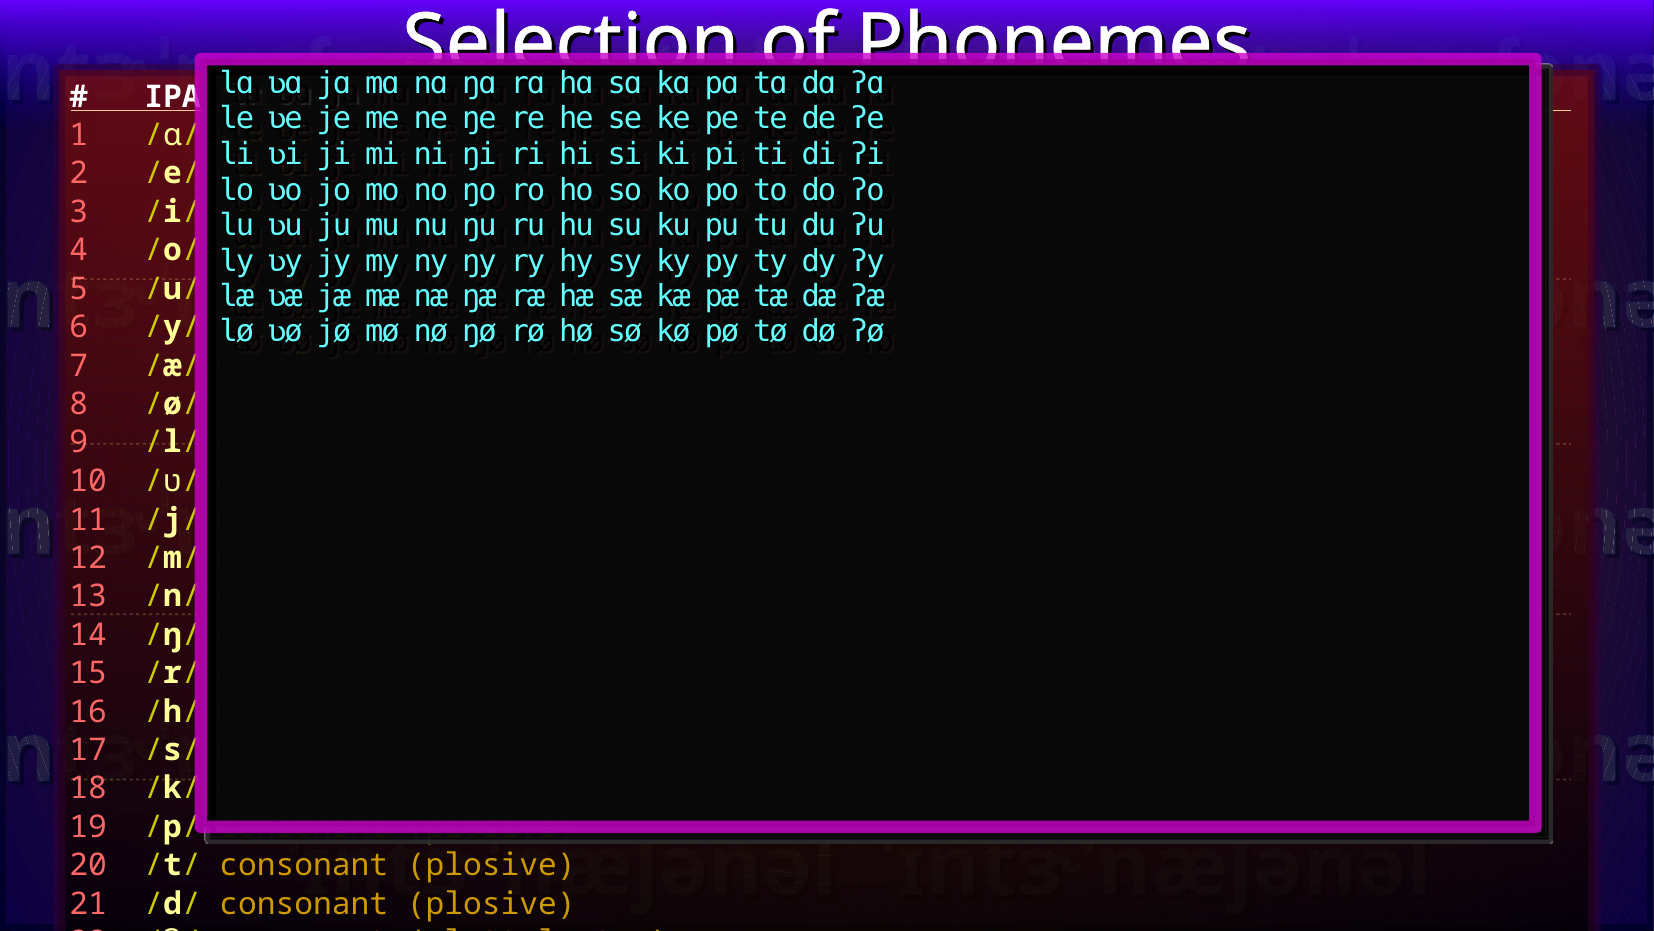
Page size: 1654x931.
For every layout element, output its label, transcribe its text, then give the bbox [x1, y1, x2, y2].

title Selection of Phonemes [0, 0, 1654, 130]
text_box lɑ ʋɑ jɑ mɑ nɑ ŋɑ rɑ hɑ sɑ kɑ pɑ tɑ dɑ ʔɑ le ʋe je me ne ŋe re he se ke pe te de ʔe li ʋi ji mi ni ŋi ri hi si ki pi ti di ʔi lo ʋo jo mo no ŋo ro ho so ko po to do ʔo lu ʋu ju mu nu ŋu ru hu su ku pu tu du ʔu ly ʋy jy my ny ŋy ry hy sy ky py ty dy ʔy læ ʋæ jæ mæ næ ŋæ ræ hæ sæ kæ pæ tæ dæ ʔæ lø ʋø jø mø nø ŋø rø hø sø kø pø tø dø ʔø [200, 59, 1536, 827]
text_box # IPA Category 1 /ɑ/ vowel 2 /e/ vowel 3 /i/ vowel 4 /o/ vowel 5 /u/ vowel 6 /y/ vowel 7 /æ/ vowel 8 /ø/ vowel 9 /l/ consonant (approximant) 10 /ʋ/ consonant (approximant) 11 /j/ consonant (approximant) 12 /m/ consonant (nasal) 13 /n/ consonant (nasal) 14 /ŋ/ consonant (nasal) 15 /r/ consonant (trill) 16 /h/ consonant (fricative) 17 /s/ consonant (fricative) 18 /k/ consonant (plosive) 19 /p/ consonant (plosive) 20 /t/ consonant (plosive) 21 /d/ consonant (plosive) 22 /ʔ/ consonant (glottal stop) [59, 70, 1595, 898]
